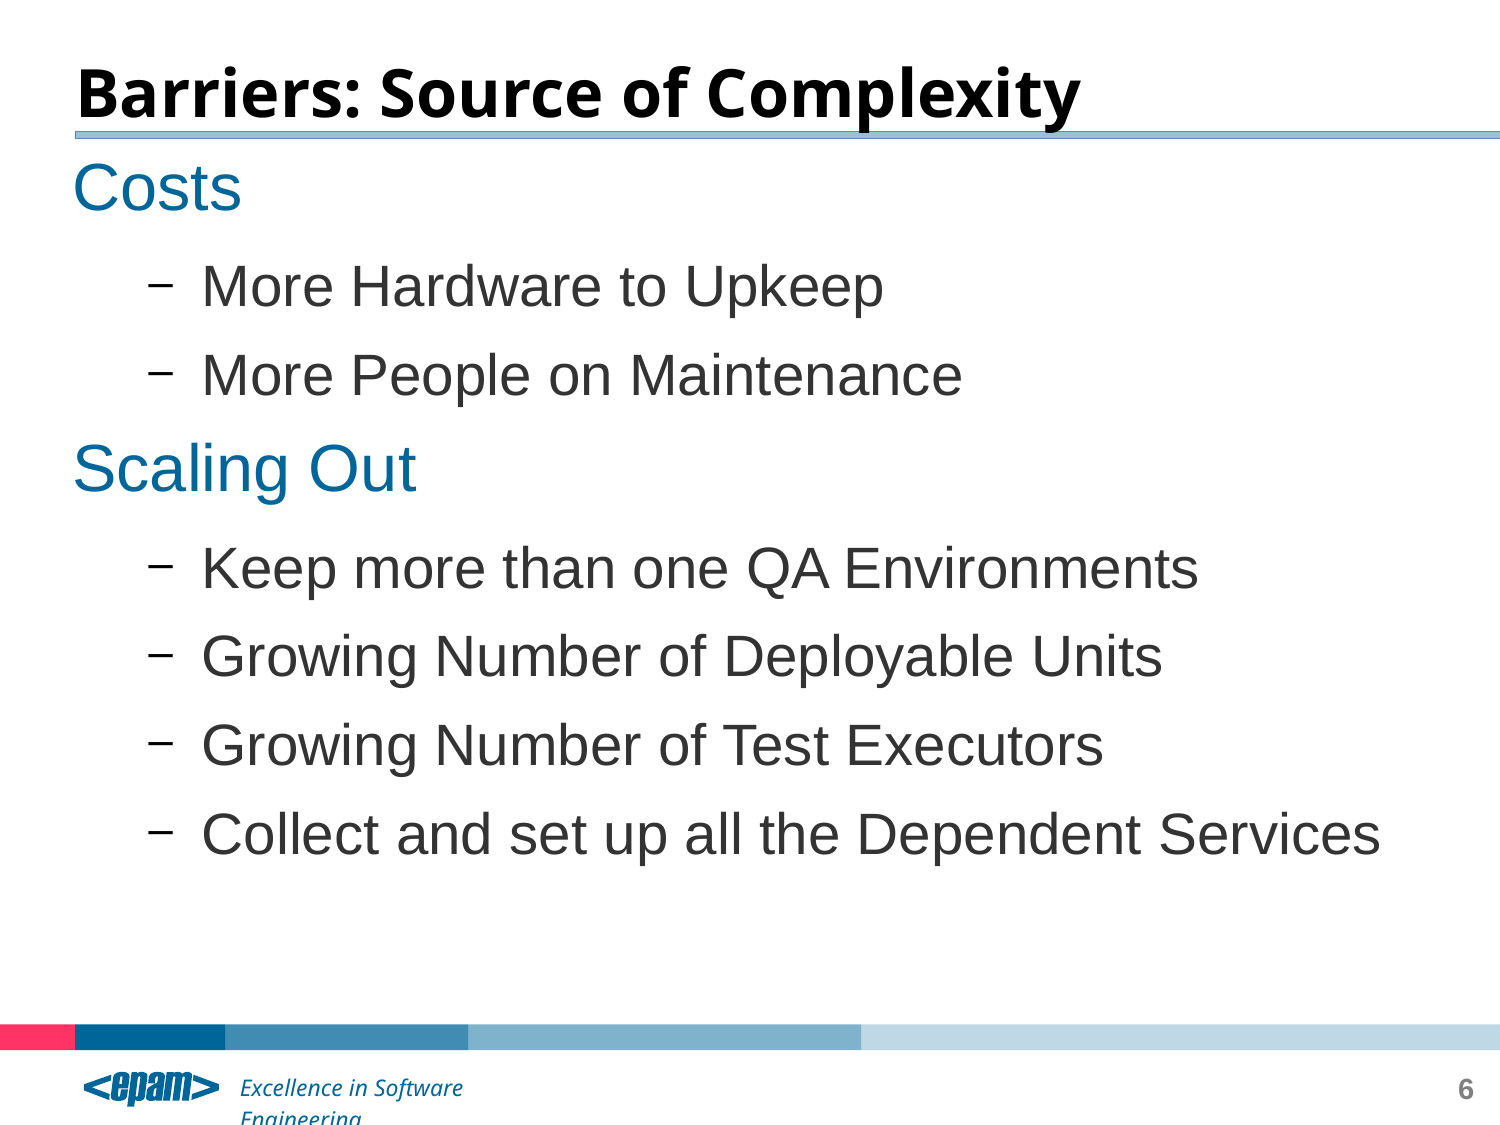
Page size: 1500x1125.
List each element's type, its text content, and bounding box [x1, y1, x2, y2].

title Barriers: Source of Complexity [75, 44, 1425, 138]
text_box <number> [1395, 1070, 1475, 1125]
list Costs More Hardware to Upkeep More People on Maintenance Scaling Out Keep more than one QA Environments Growing Number of Deployable Units Growing Number of Test Executors Collect and set up all the Dependent Services [60, 149, 1441, 1006]
